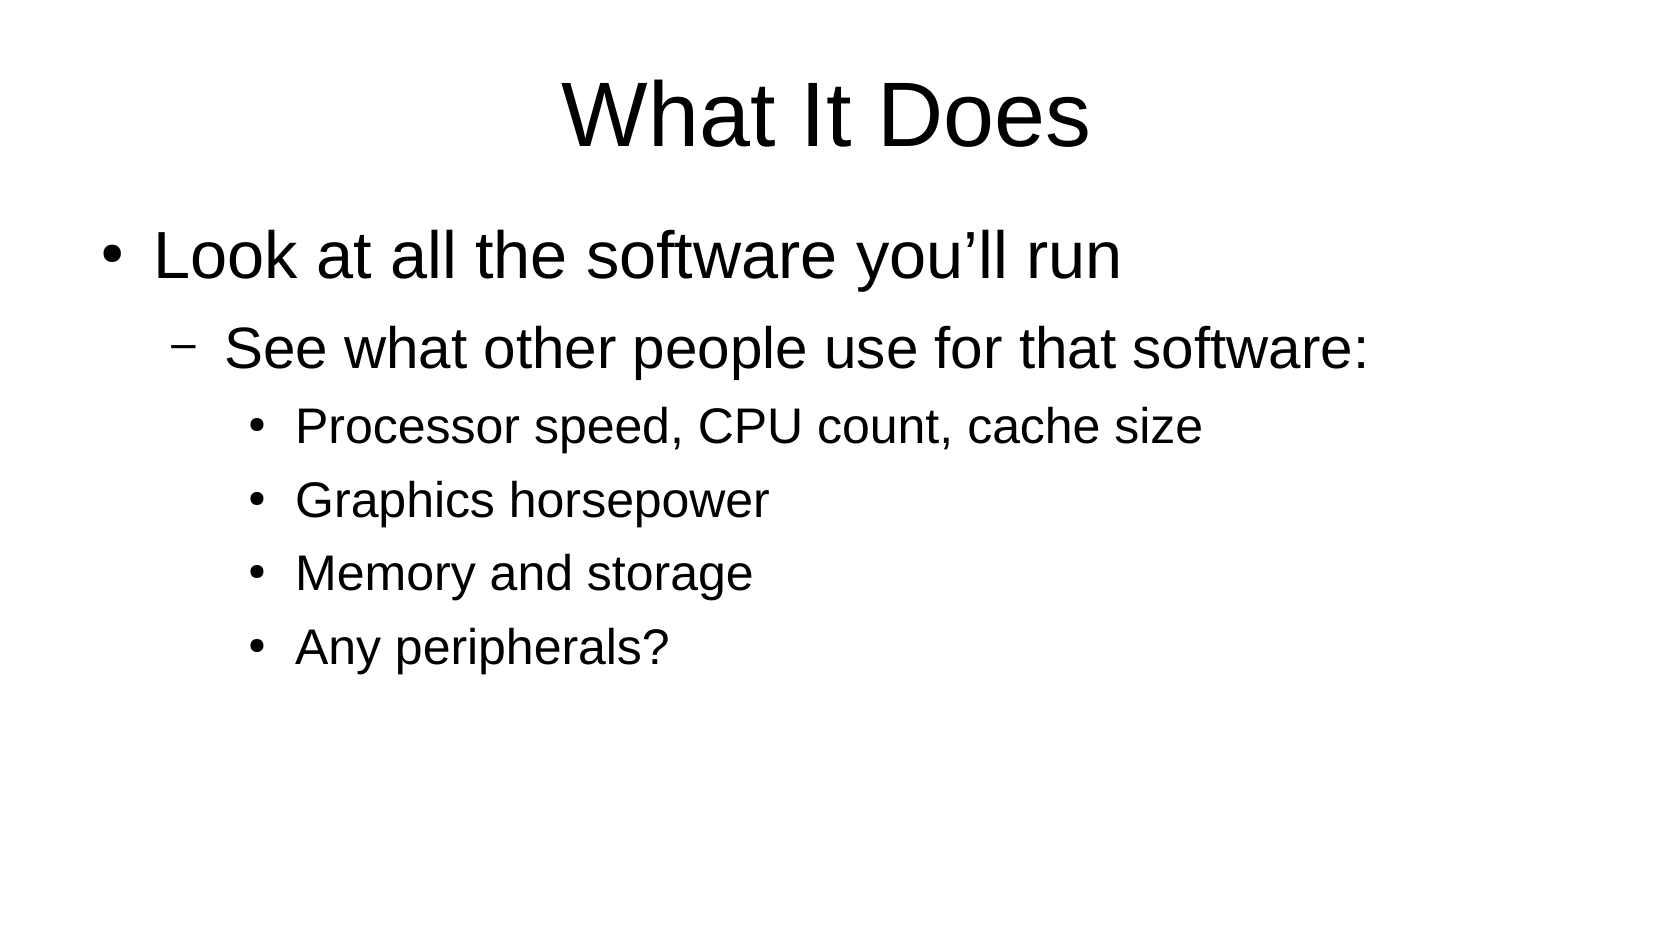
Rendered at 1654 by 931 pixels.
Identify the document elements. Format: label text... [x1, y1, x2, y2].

title What It Does [82, 37, 1571, 193]
list Look at all the software you’ll run See what other people use for that software: Processor speed, CPU count, cache size Graphics horsepower Memory and storage Any peripherals? [82, 217, 1571, 758]
